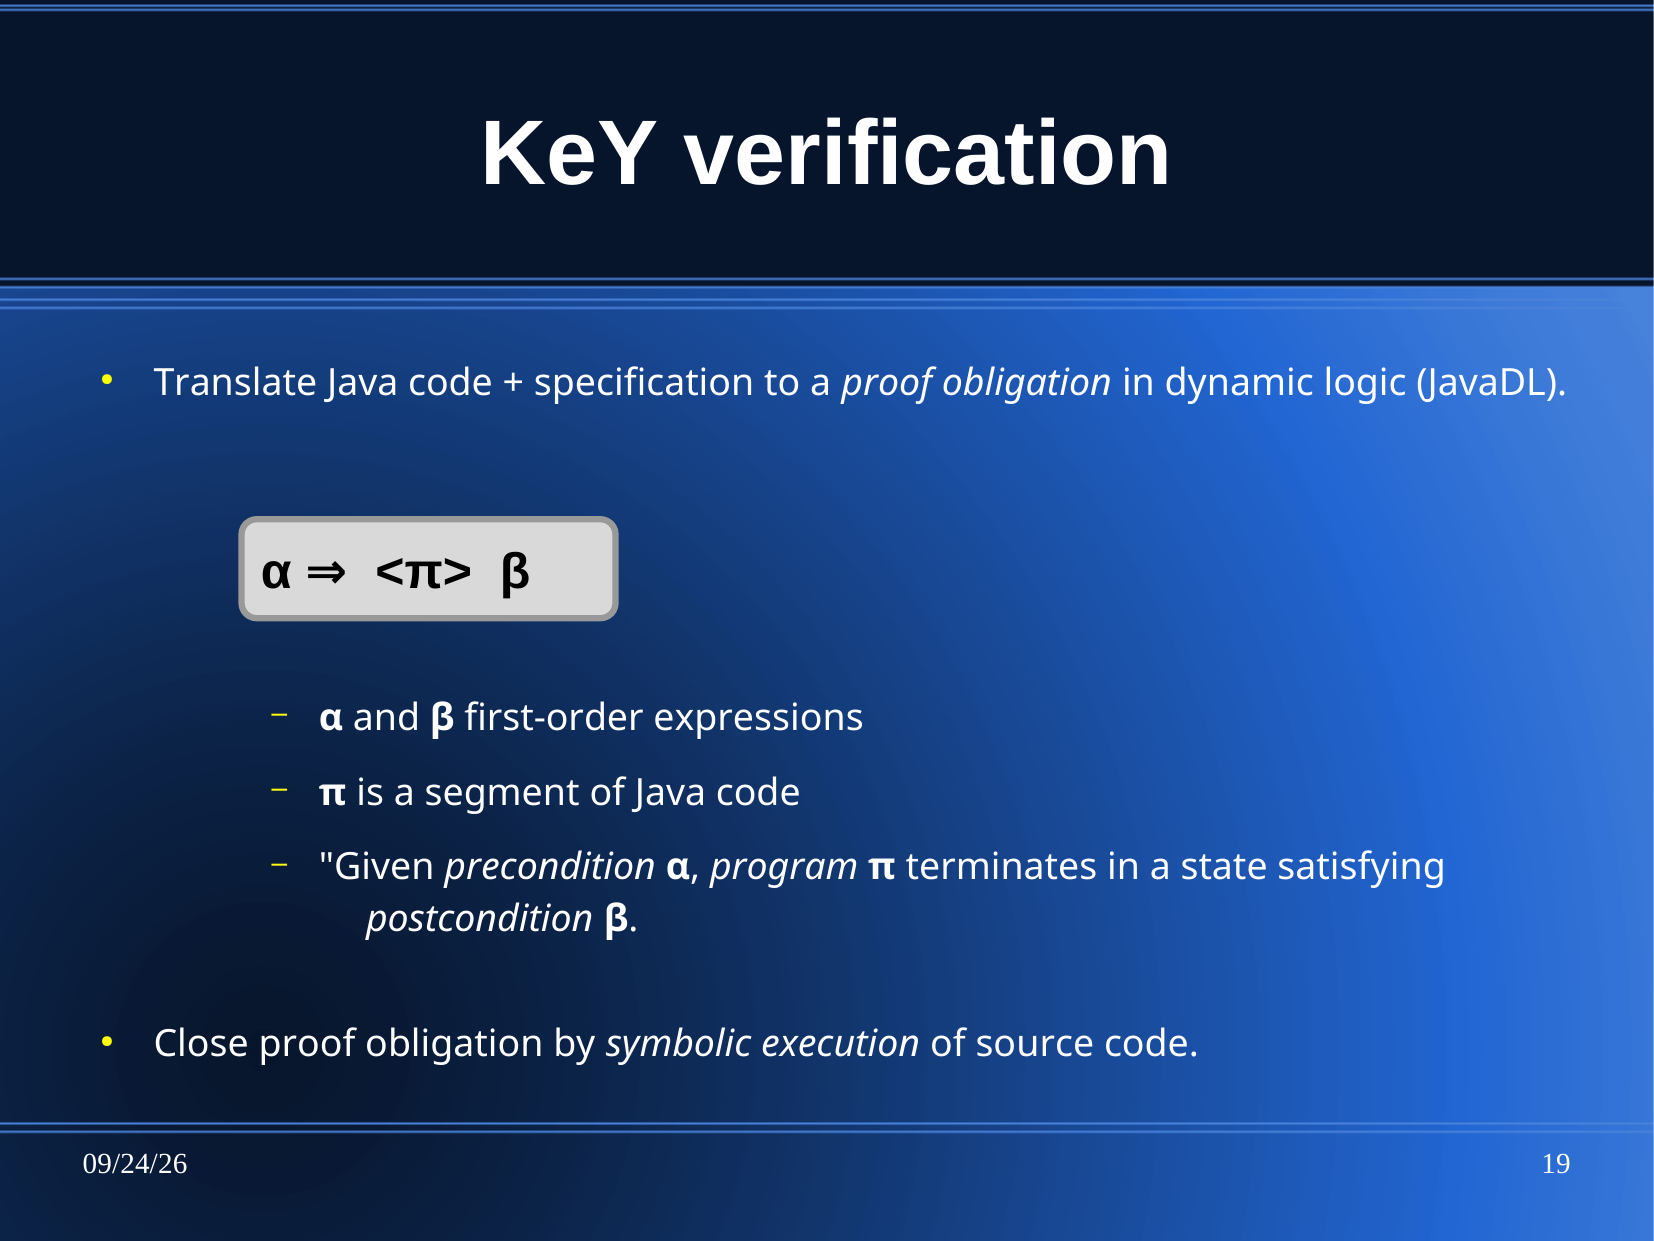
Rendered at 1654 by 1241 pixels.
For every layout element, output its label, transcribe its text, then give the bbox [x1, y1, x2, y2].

text_box α ⇒ <π> β [241, 519, 616, 619]
title KeY verification [82, 49, 1571, 257]
picture [0, 0, 1654, 1241]
list Translate Java code + specification to a proof obligation in dynamic logic (JavaDL). α and β first-order expressions π is a segment of Java code "Given precondition α, program π terminates in a state satisfying postcondition β. Close proof obligation by symbolic execution of source code. [82, 355, 1571, 1095]
